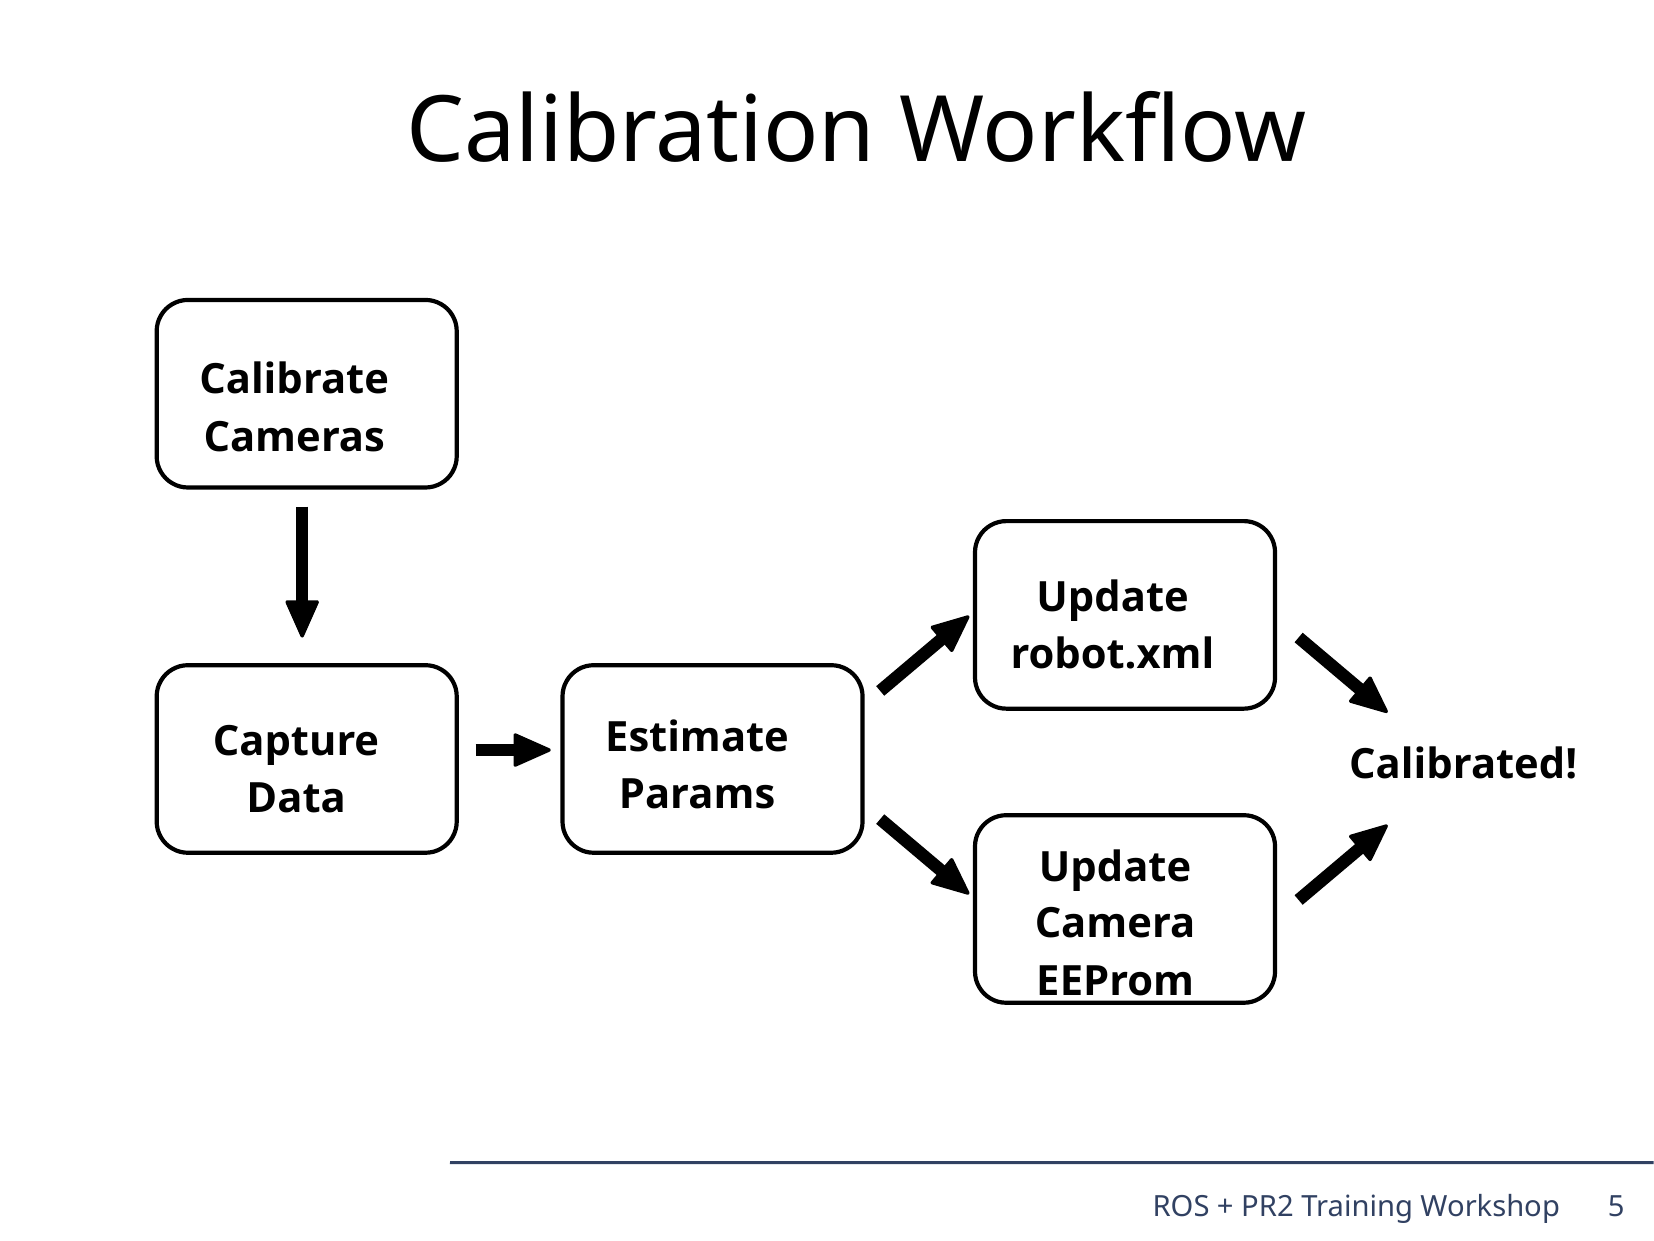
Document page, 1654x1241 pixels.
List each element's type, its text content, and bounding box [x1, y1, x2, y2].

text_box [562, 665, 863, 853]
text_box Update robot.xml [993, 556, 1257, 673]
text_box Calibrate Cameras [182, 339, 431, 456]
text_box Update Camera EEProm [1017, 826, 1233, 992]
text_box Estimate Params [588, 697, 830, 814]
title Calibration Workflow [112, 72, 1601, 180]
text_box [156, 665, 457, 853]
text_box Calibrated! [1332, 724, 1630, 792]
text_box [975, 521, 1276, 709]
text_box [156, 299, 457, 488]
text_box [975, 815, 1276, 1003]
text_box Capture Data [196, 701, 418, 817]
